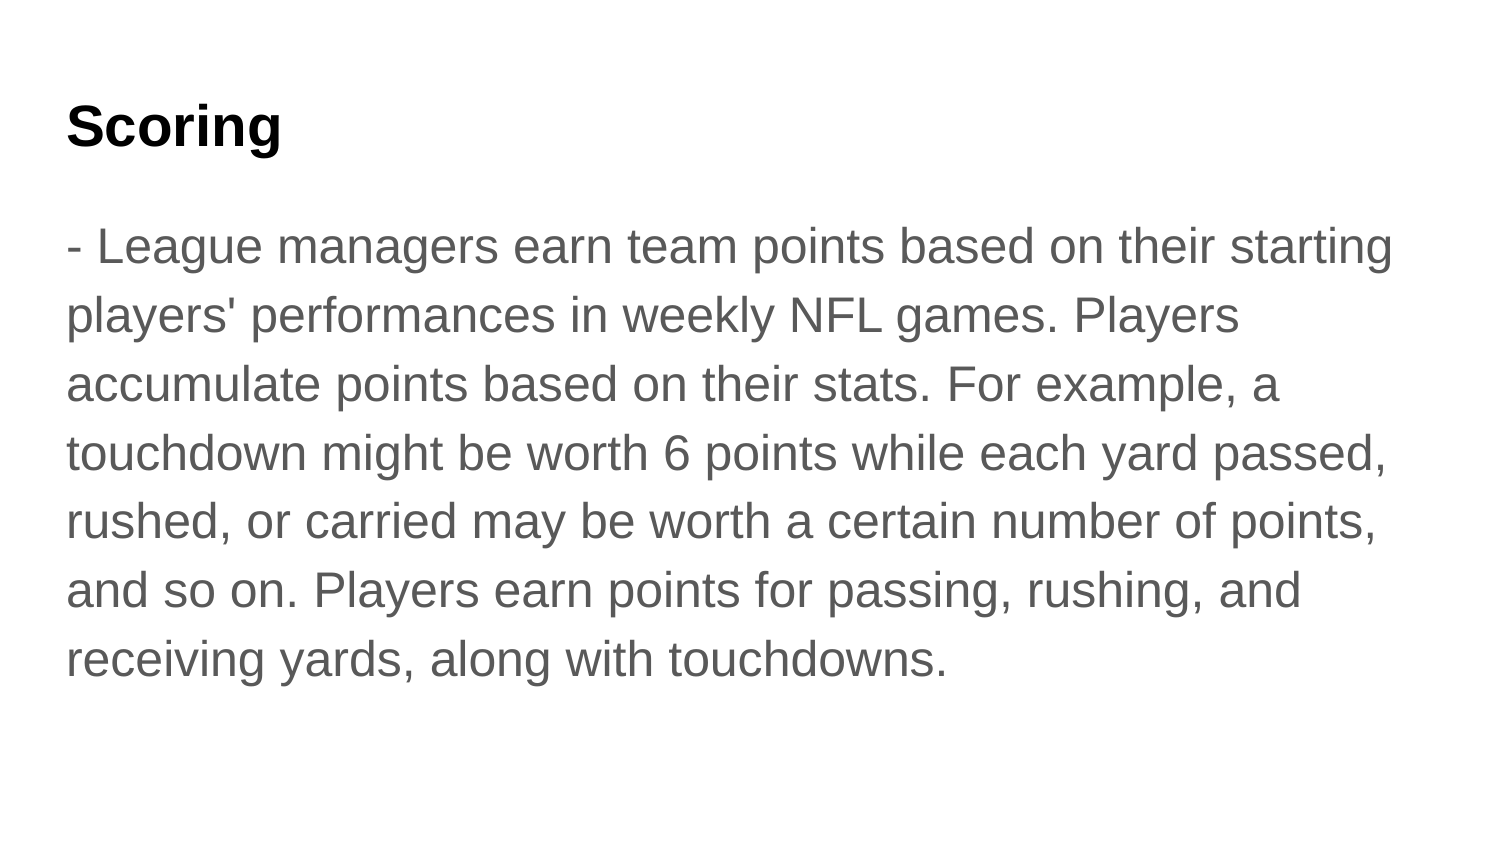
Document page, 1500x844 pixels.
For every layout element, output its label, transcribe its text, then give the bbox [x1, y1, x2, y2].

list - League managers earn team points based on their starting players' performances in weekly NFL games. Players accumulate points based on their stats. For example, a touchdown might be worth 6 points while each yard passed, rushed, or carried may be worth a certain number of points, and so on. Players earn points for passing, rushing, and receiving yards, along with touchdowns. [51, 189, 1449, 750]
title Scoring [51, 72, 1449, 167]
